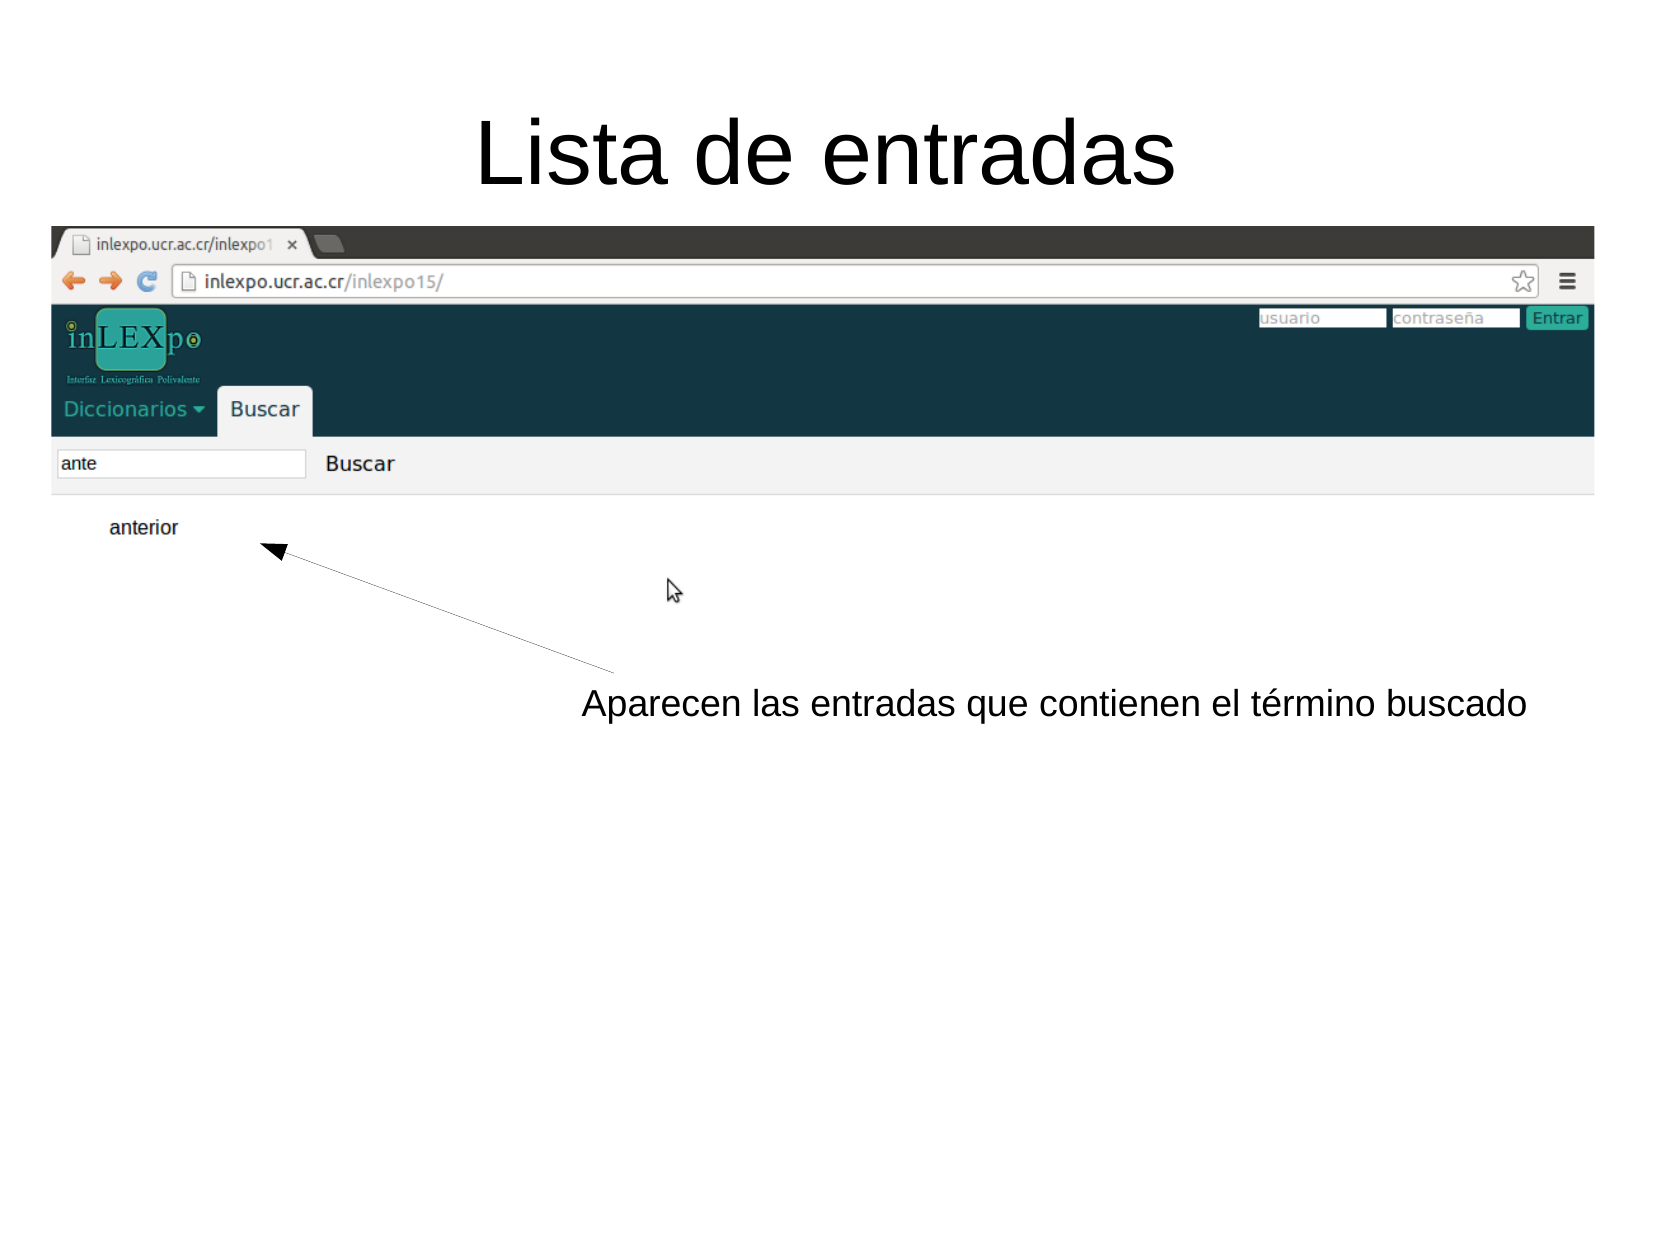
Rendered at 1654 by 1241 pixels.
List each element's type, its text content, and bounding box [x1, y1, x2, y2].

title Lista de entradas [82, 49, 1571, 226]
picture [51, 226, 1595, 1016]
text_box Aparecen las entradas que contienen el término buscado [566, 675, 1543, 733]
